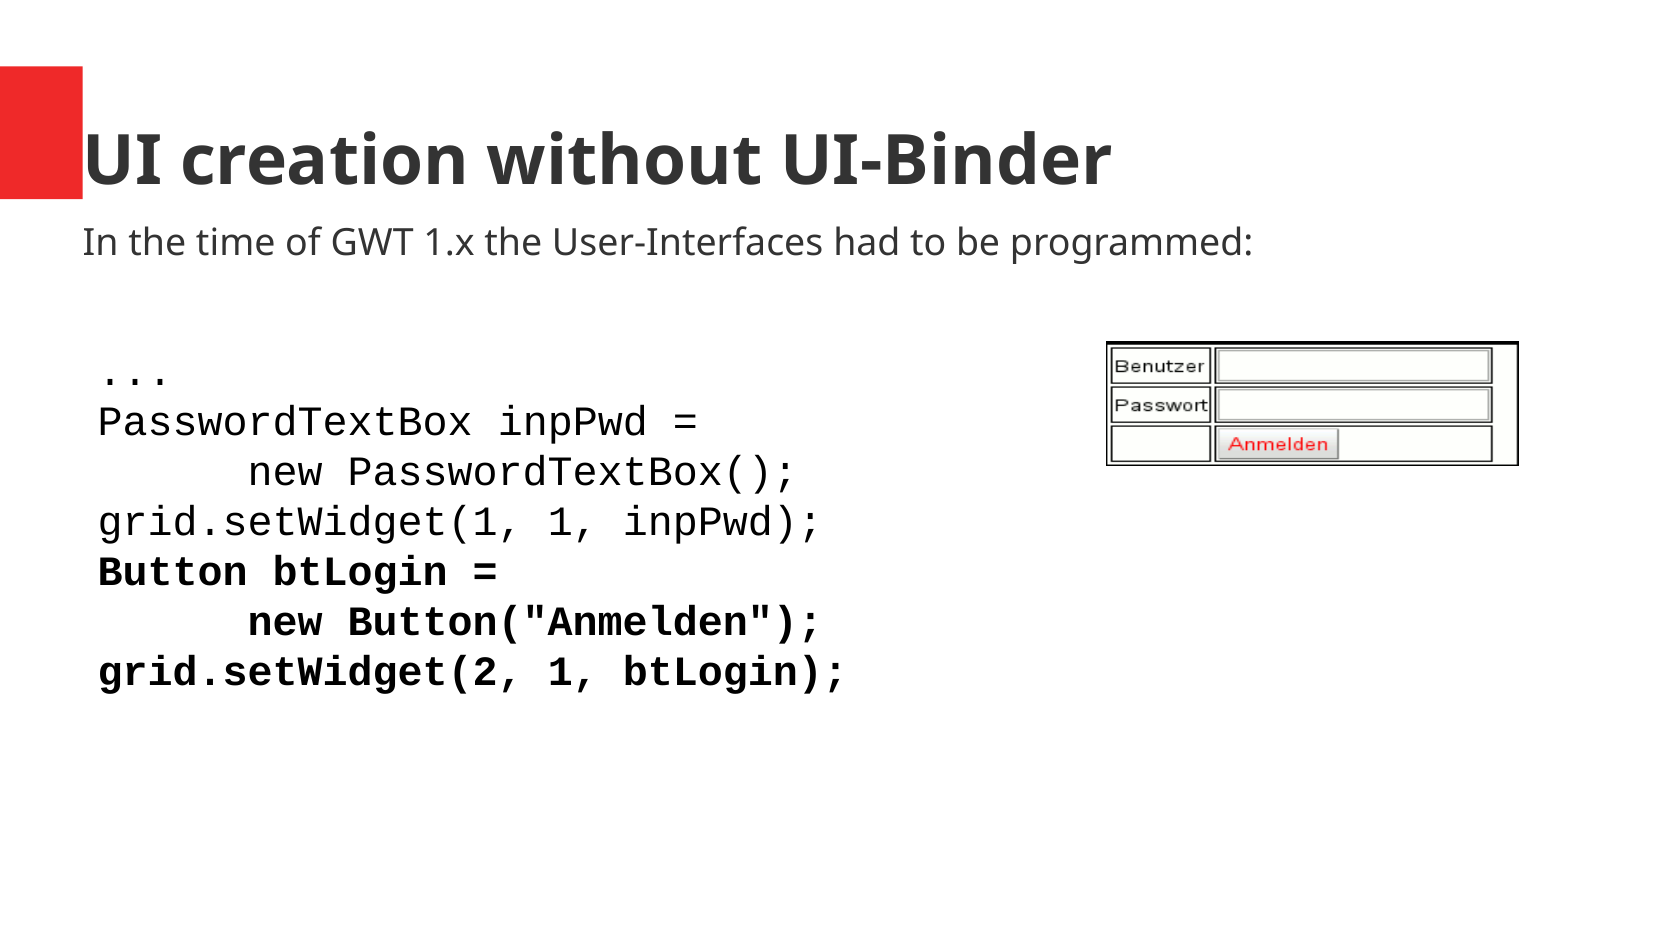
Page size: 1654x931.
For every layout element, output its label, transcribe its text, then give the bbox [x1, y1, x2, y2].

picture [1106, 341, 1519, 466]
list In the time of GWT 1.x the User-Interfaces had to be programmed: [82, 217, 1571, 337]
title UI creation without UI-Binder [82, 33, 1571, 196]
text_box ... PasswordTextBox inpPwd = new PasswordTextBox(); grid.setWidget(1, 1, inpPwd); Button btLogin = new Button("Anmelden"); grid.setWidget(2, 1, btLogin); [82, 336, 1068, 801]
